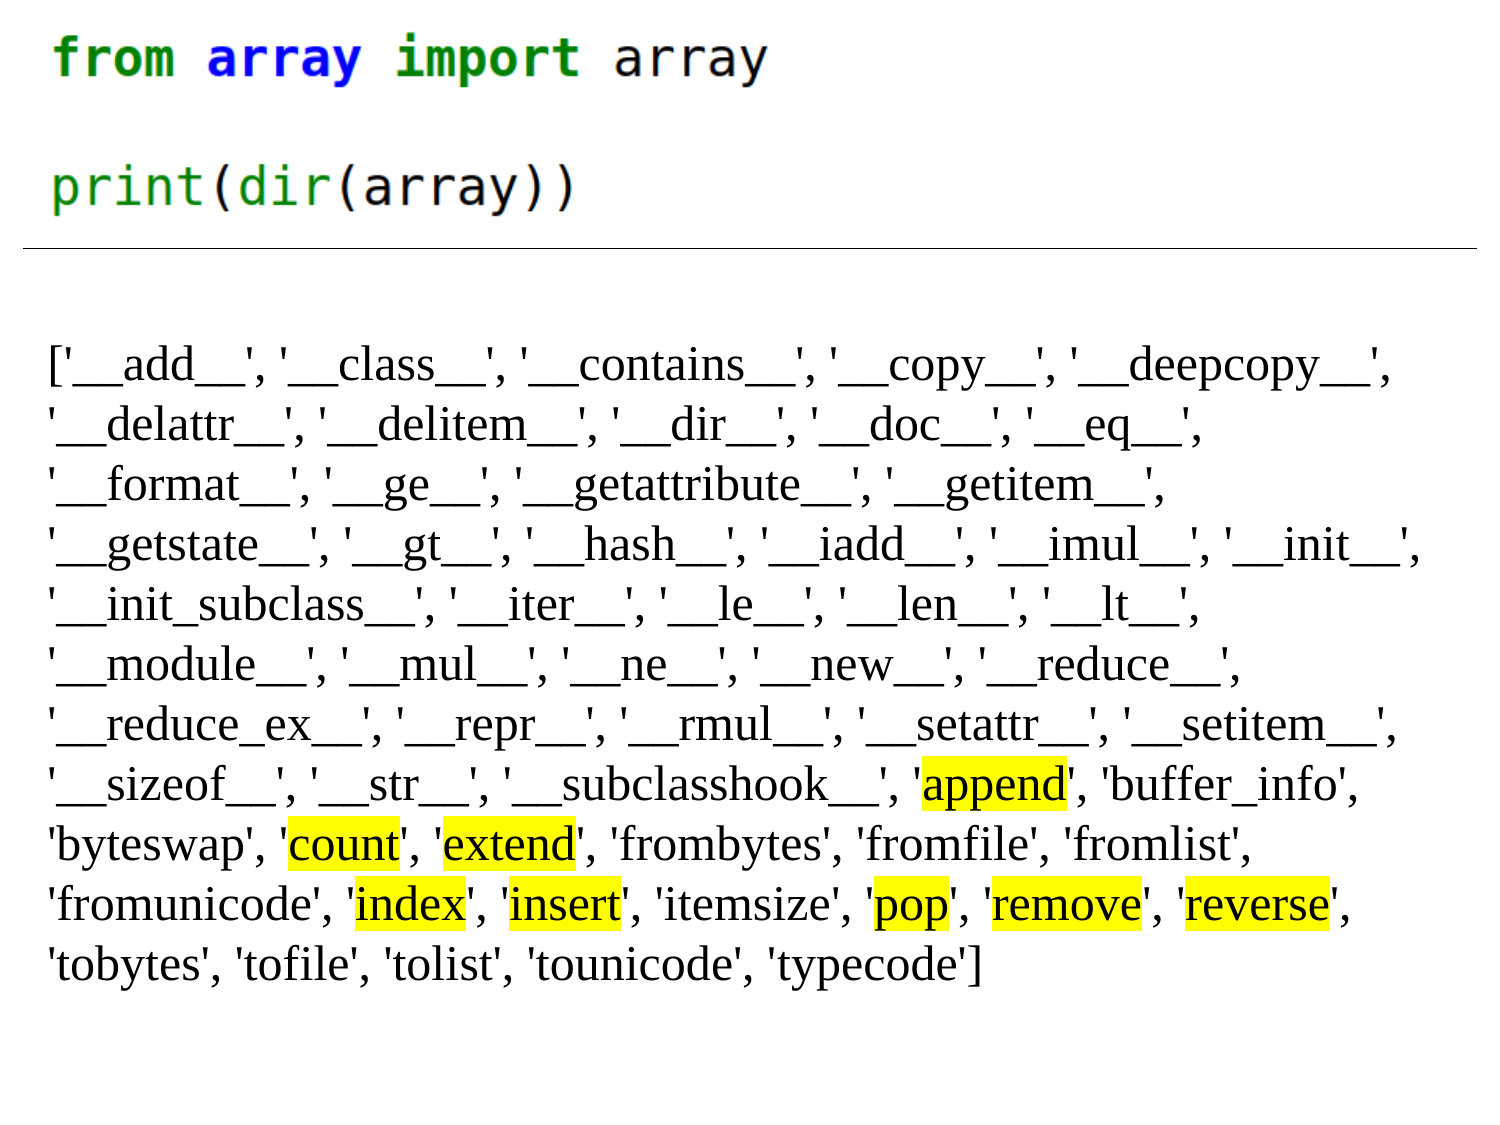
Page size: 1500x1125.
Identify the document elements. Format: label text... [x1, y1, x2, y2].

picture [34, 23, 780, 232]
text_box ['__add__', '__class__', '__contains__', '__copy__', '__deepcopy__', '__delattr__', '__delitem__', '__dir__', '__doc__', '__eq__', '__format__', '__ge__', '__getattribute__', '__getitem__', '__getstate__', '__gt__', '__hash__', '__iadd__', '__imul__', '__init__', '__init_subclass__', '__iter__', '__le__', '__len__', '__lt__', '__module__', '__mul__', '__ne__', '__new__', '__reduce__', '__reduce_ex__', '__repr__', '__rmul__', '__setattr__', '__setitem__', '__sizeof__', '__str__', '__subclasshook__', 'append', 'buffer_info', 'byteswap', 'count', 'extend', 'frombytes', 'fromfile', 'fromlist', 'fromunicode', 'index', 'insert', 'itemsize', 'pop', 'remove', 'reverse', 'tobytes', 'tofile', 'tolist', 'tounicode', 'typecode'] [47, 322, 1477, 998]
